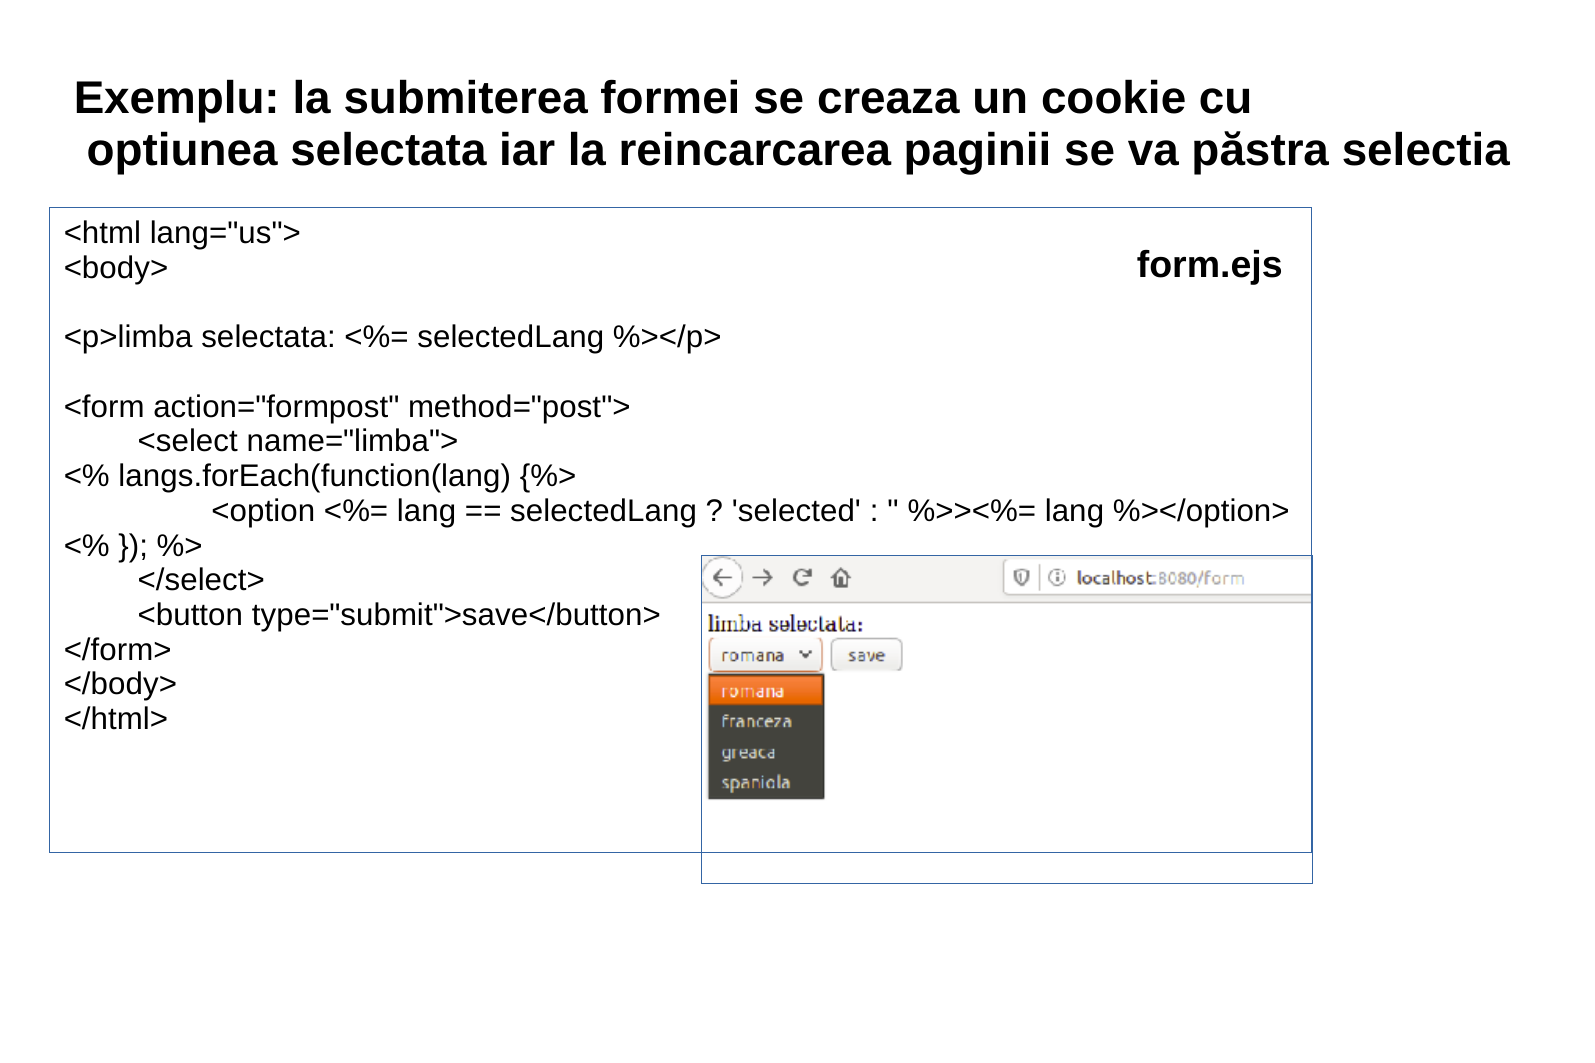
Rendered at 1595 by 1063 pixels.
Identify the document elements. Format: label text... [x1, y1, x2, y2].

picture [701, 555, 1313, 884]
text_box <html lang="us"> <body> <p>limba selectata: <%= selectedLang %></p> <form action="formpost" method="post"> <select name="limba"> <% langs.forEach(function(lang) {%> <option <%= lang == selectedLang ? 'selected' : '' %>><%= lang %></option> <% }); %> </select> <button type="submit">save</button> </form> </body> </html> [49, 207, 1312, 853]
text_box Exemplu: la submiterea formei se creaza un cookie cu optiunea selectata iar la reincarcarea paginii se va păstra selectia [59, 64, 1560, 183]
text_box form.ejs [1122, 236, 1298, 294]
